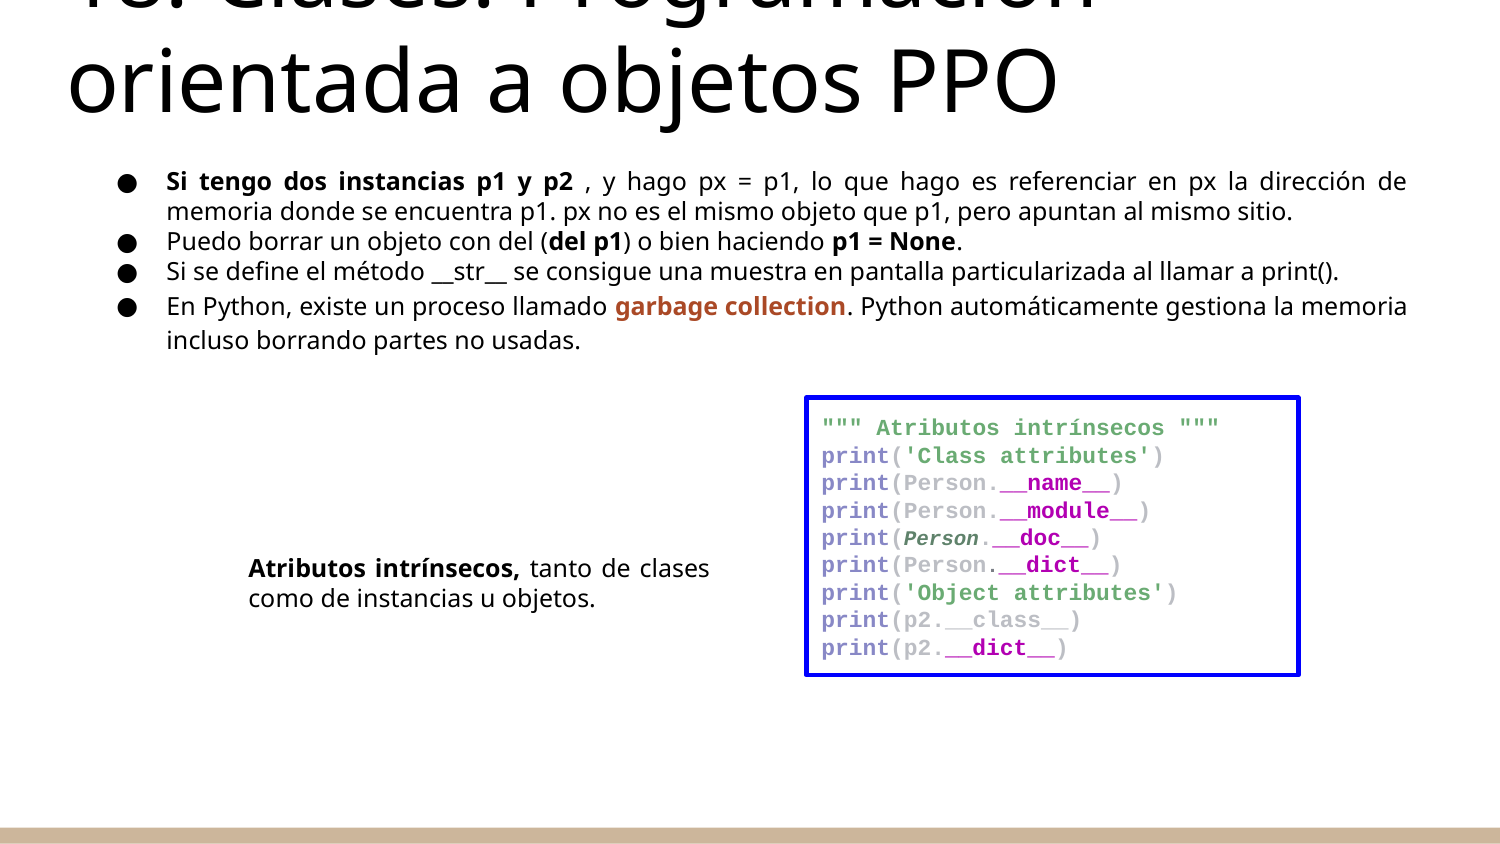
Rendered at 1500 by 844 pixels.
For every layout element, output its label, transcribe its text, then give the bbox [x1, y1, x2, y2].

text_box """ Atributos intrínsecos """ print('Class attributes') print(Person.__name__) print(Person.__module__) print(Person.__doc__) print(Person.__dict__) print('Object attributes') print(p2.__class__) print(p2.__dict__) [806, 397, 1299, 676]
text_box Atributos intrínsecos, tanto de clases como de instancias u objetos. [233, 521, 726, 644]
title 18. Clases. Programación orientada a objetos PPO [51, 8, 1449, 146]
text_box Si tengo dos instancias p1 y p2 , y hago px = p1, lo que hago es referenciar en px la dirección de memoria donde se encuentra p1. px no es el mismo objeto que p1, pero apuntan al mismo sitio. Puedo borrar un objeto con del (del p1) o bien haciendo p1 = None. Si se define el método __str__ se consigue una muestra en pantalla particularizada al llamar a print(). En Python, existe un proceso llamado garbage collection. Python automáticamente gestiona la memoria incluso borrando partes no usadas. [76, 145, 1424, 375]
